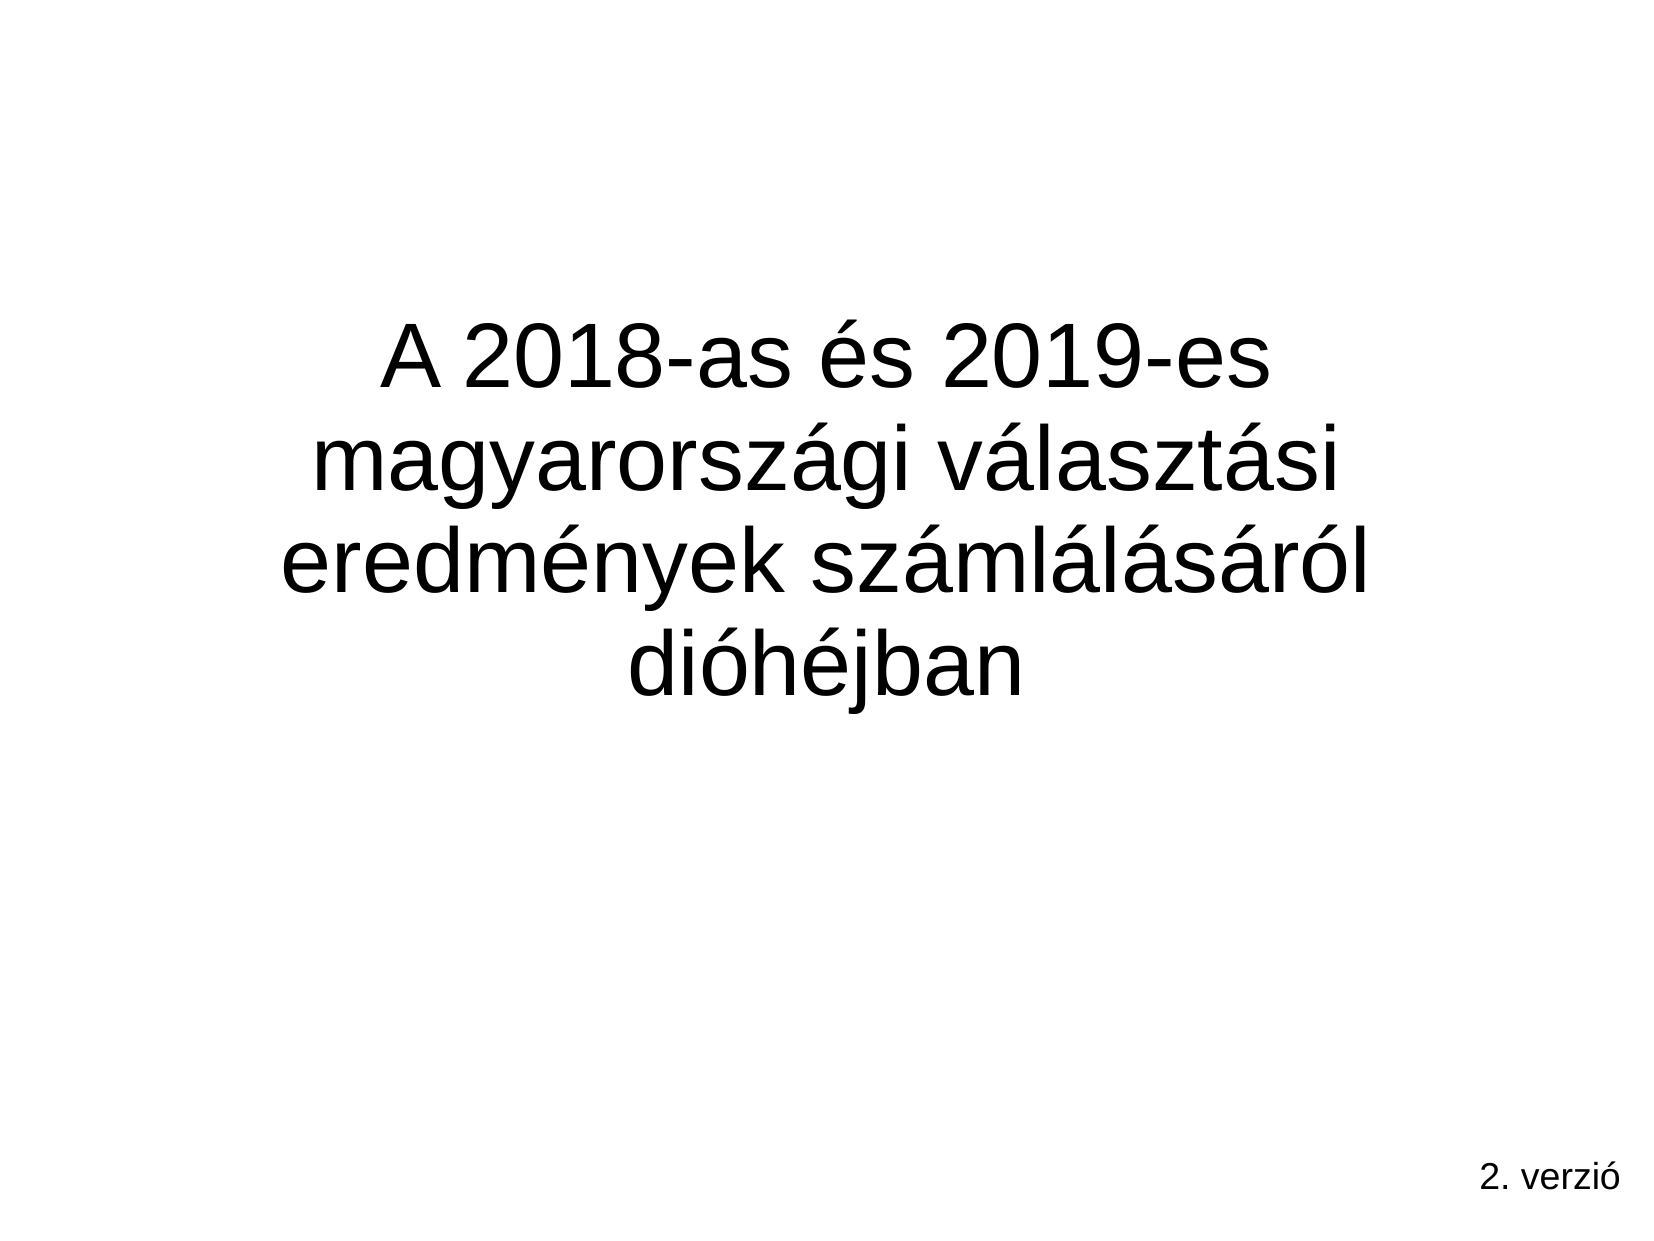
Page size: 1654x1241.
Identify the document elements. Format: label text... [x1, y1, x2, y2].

text_box 2. verzió [1464, 1147, 1642, 1205]
title A 2018-as és 2019-es magyarországi választási eredmények számlálásáról dióhéjban [82, 304, 1571, 921]
